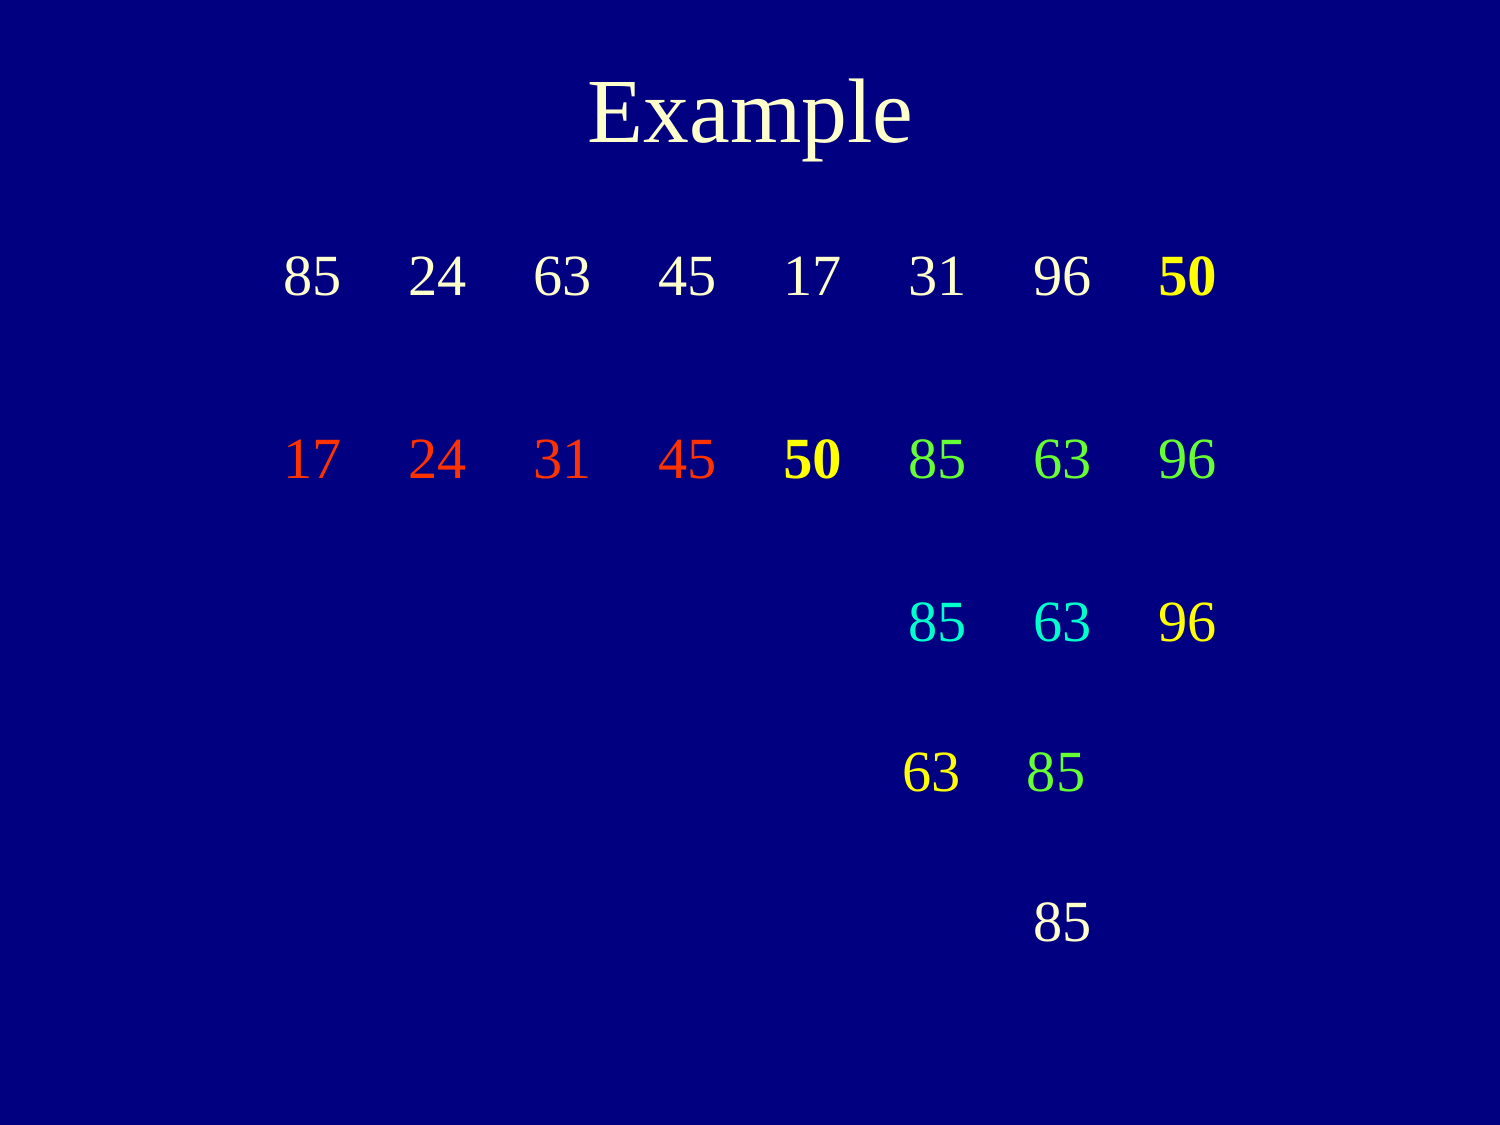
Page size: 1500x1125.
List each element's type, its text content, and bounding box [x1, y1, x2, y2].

table_header 50 [750, 413, 875, 512]
table_header 96 [1125, 413, 1250, 512]
table_header 63 [500, 229, 625, 325]
table_header 85 [250, 229, 375, 325]
table_header 31 [875, 229, 1000, 325]
table_header 63 [875, 725, 987, 825]
table_header 63 [1000, 575, 1125, 675]
table_header 96 [1000, 229, 1125, 325]
table_header 17 [750, 229, 875, 325]
table_header 24 [375, 229, 500, 325]
table_header 45 [625, 229, 750, 325]
table_header 96 [1125, 575, 1250, 675]
title Example [22, 43, 1480, 169]
table_header 85 [987, 725, 1125, 825]
table_header 85 [1000, 875, 1125, 975]
table_header 85 [875, 575, 1000, 675]
table_header 17 [250, 413, 375, 512]
table_header 45 [625, 413, 750, 512]
table_header 24 [375, 413, 500, 512]
table_header 85 [875, 413, 1000, 512]
table_header 63 [1000, 413, 1125, 512]
table_header 31 [500, 413, 625, 512]
table_header 50 [1125, 229, 1250, 325]
